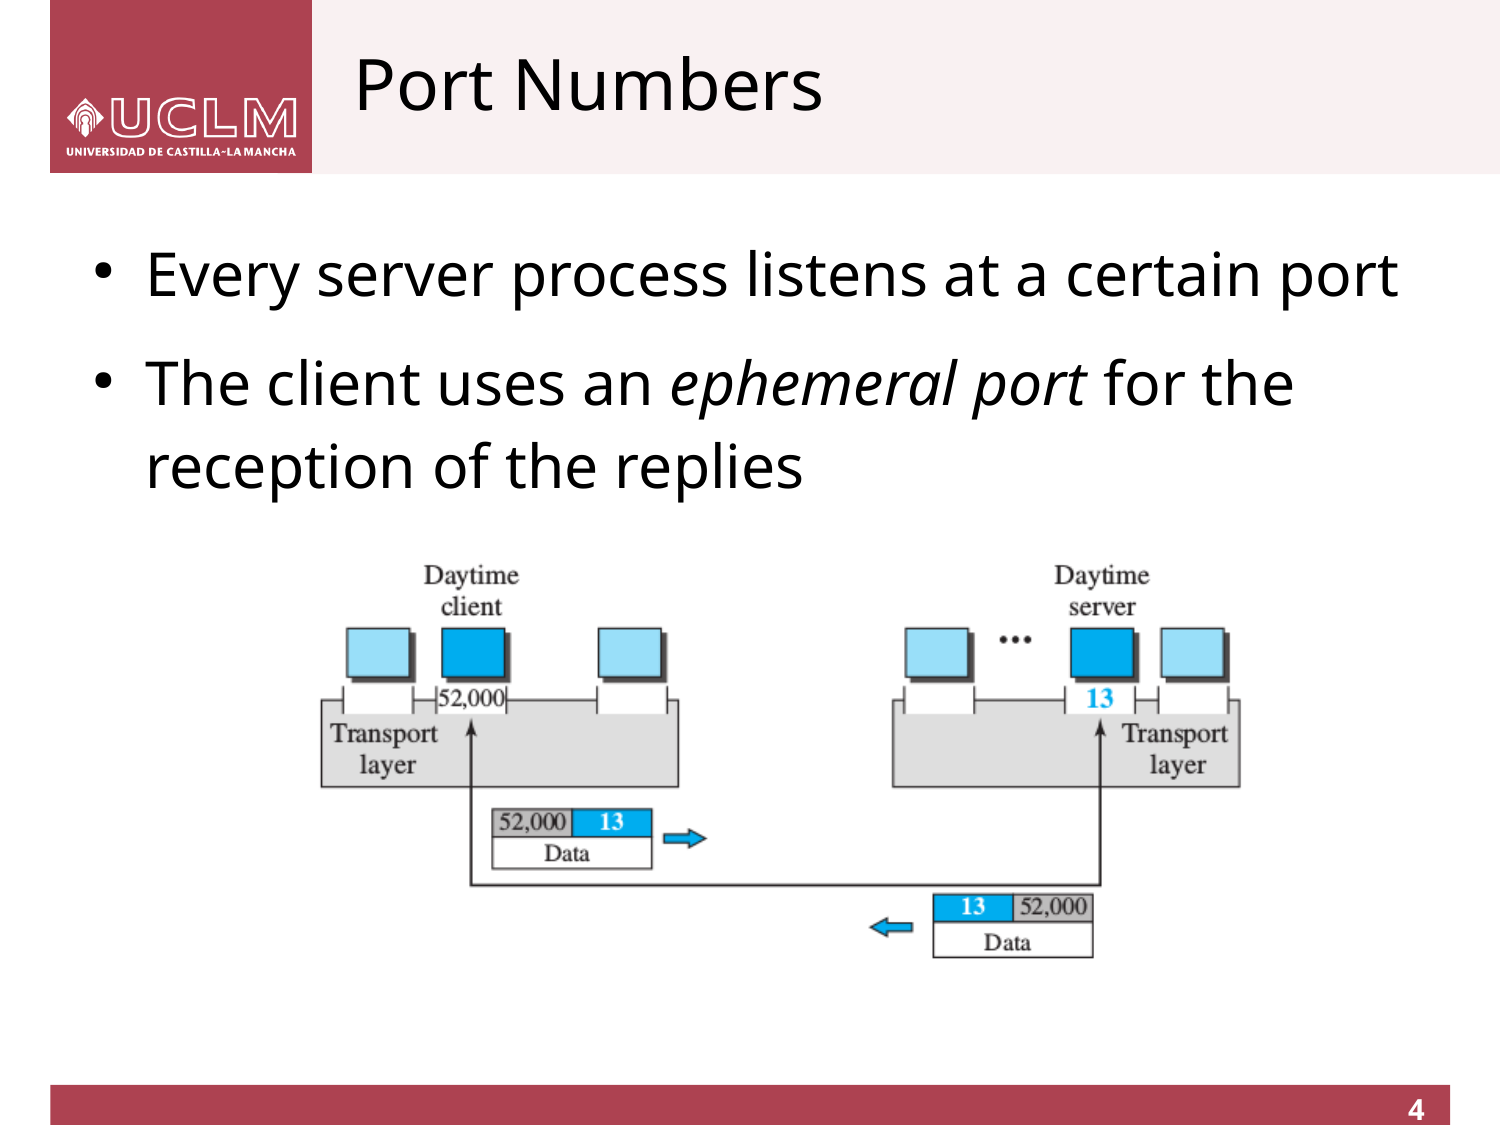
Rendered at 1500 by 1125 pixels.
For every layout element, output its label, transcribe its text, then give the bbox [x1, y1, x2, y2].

title Port Numbers [353, 6, 1425, 168]
list Every server process listens at a certain port The client uses an ephemeral port for the reception of the replies [74, 231, 1425, 884]
picture [50, 0, 312, 173]
picture [296, 542, 1263, 982]
